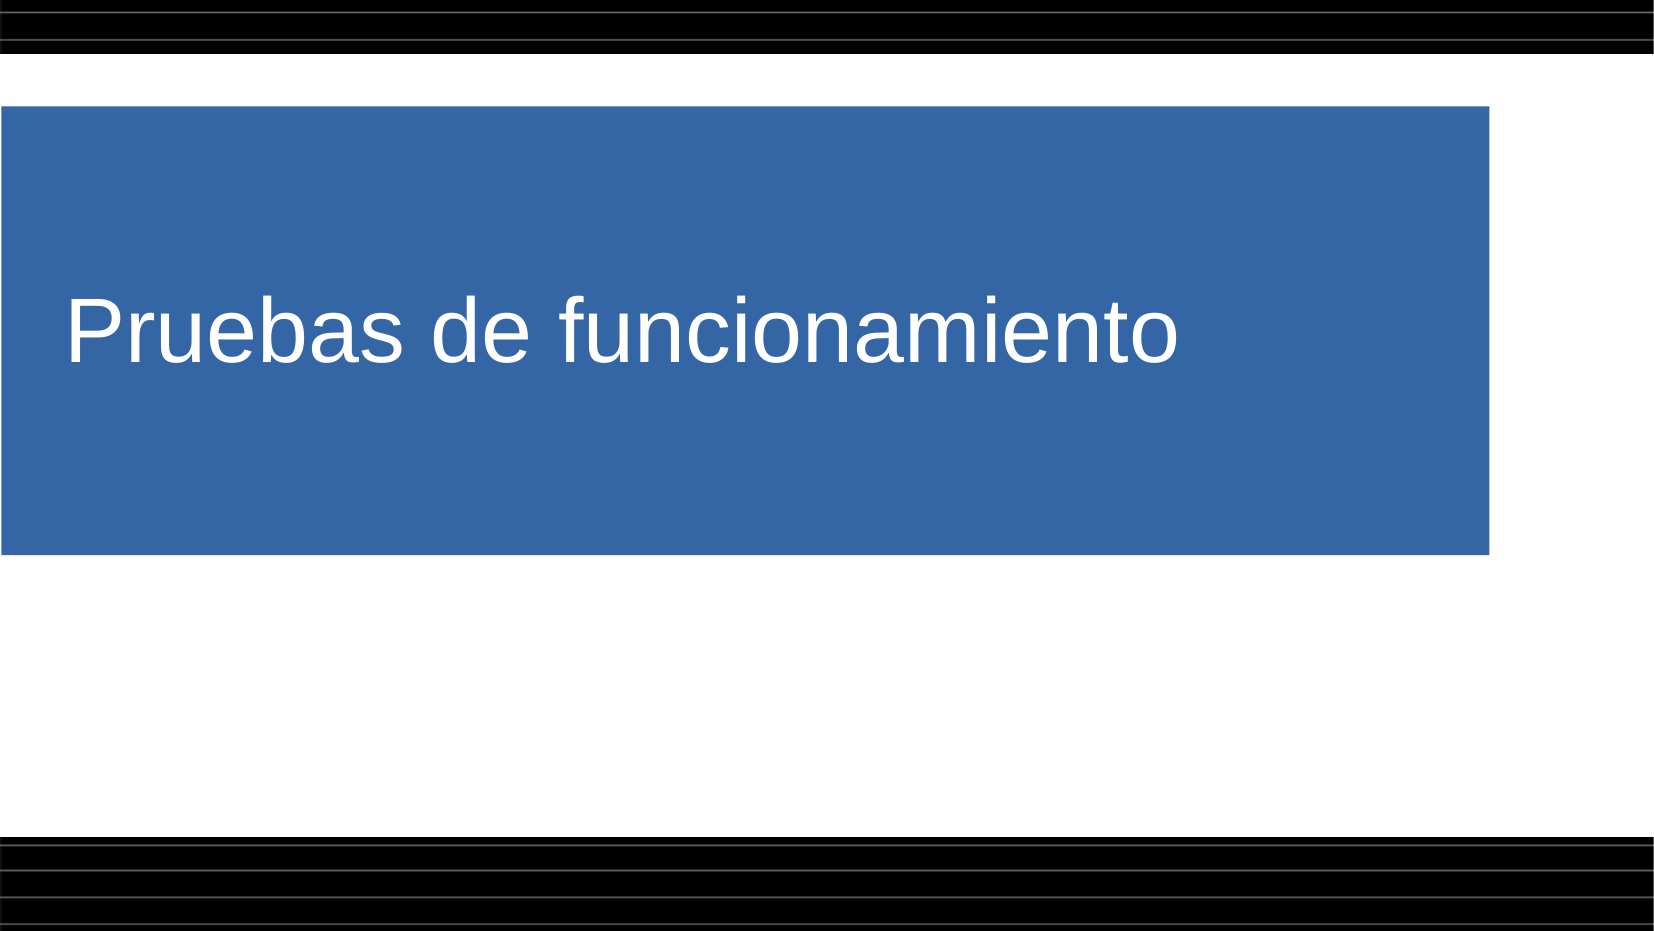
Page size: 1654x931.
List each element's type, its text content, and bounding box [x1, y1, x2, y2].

title Pruebas de funcionamiento [1, 106, 1490, 556]
picture [0, 837, 1654, 931]
picture [0, 0, 1654, 54]
